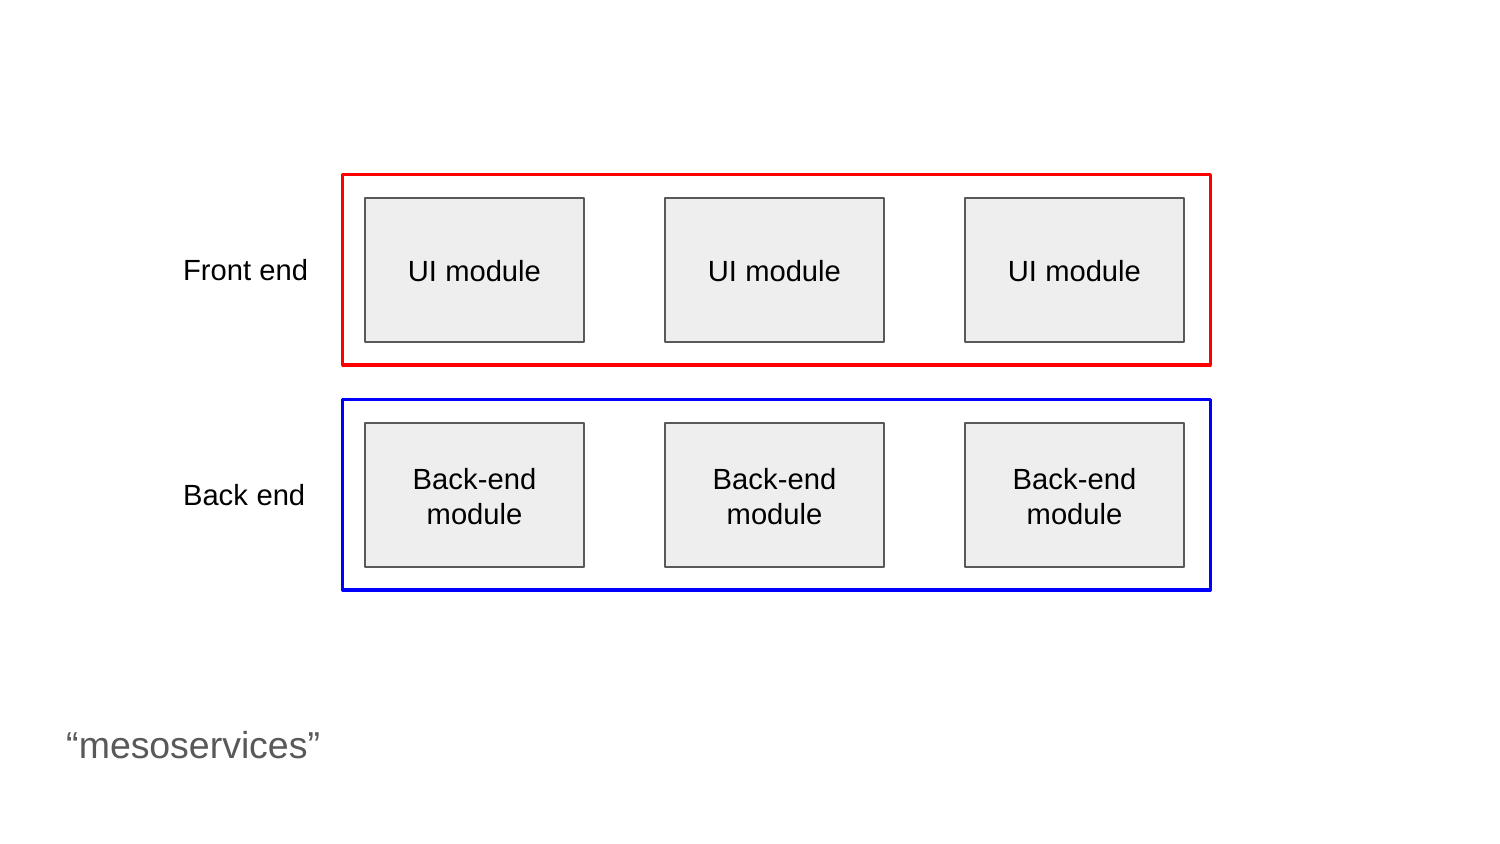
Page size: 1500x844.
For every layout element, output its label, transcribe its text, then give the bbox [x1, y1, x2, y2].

text_box Back-end module [664, 423, 884, 567]
text_box Back-end module [964, 423, 1184, 567]
list “mesoservices” [51, 694, 1036, 794]
text_box UI module [664, 198, 884, 342]
text_box UI module [964, 198, 1184, 342]
text_box Back end [168, 461, 336, 536]
text_box Back-end module [364, 423, 584, 567]
text_box Front end [168, 236, 336, 311]
text_box UI module [364, 198, 584, 342]
